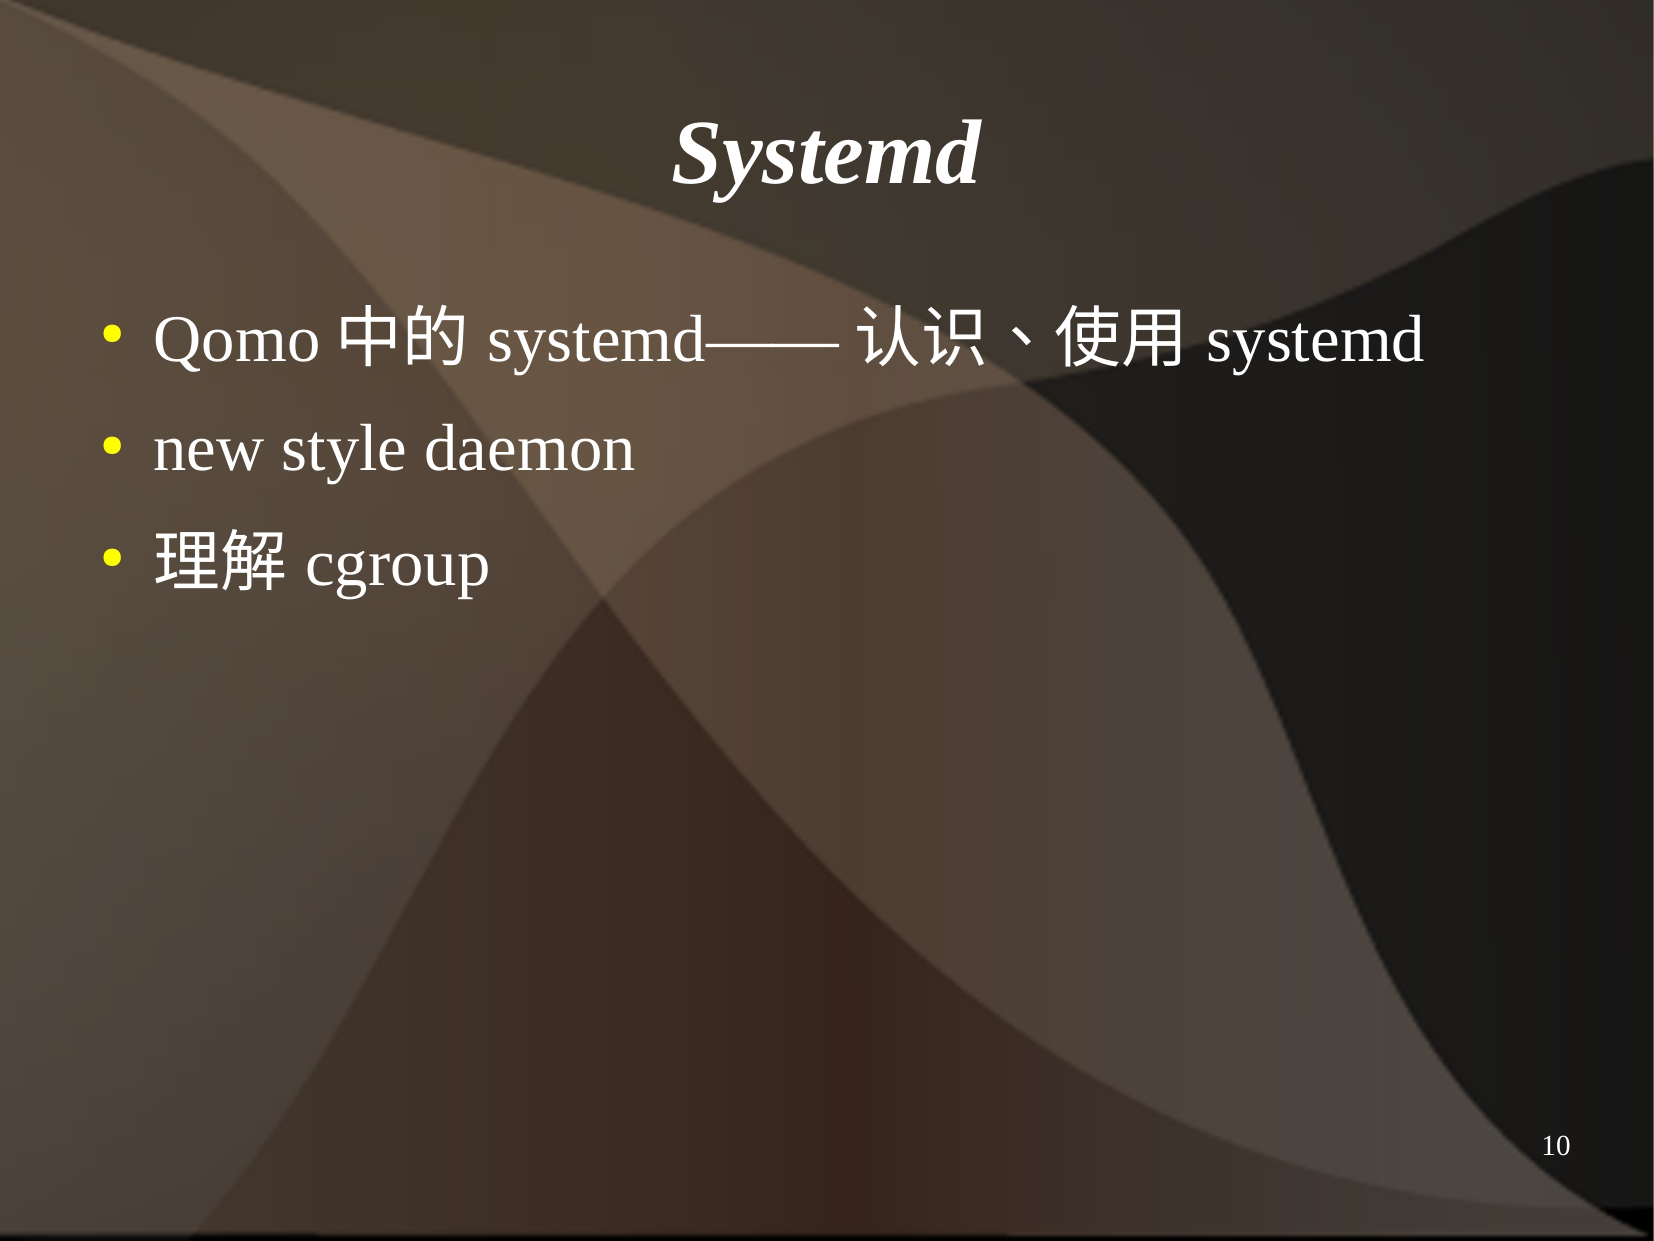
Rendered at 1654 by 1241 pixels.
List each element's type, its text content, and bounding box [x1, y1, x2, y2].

picture [0, 0, 1654, 1241]
list Qomo中的systemd——认识、使用systemd new style daemon 理解cgroup [82, 290, 1571, 1109]
title Systemd [82, 49, 1571, 257]
